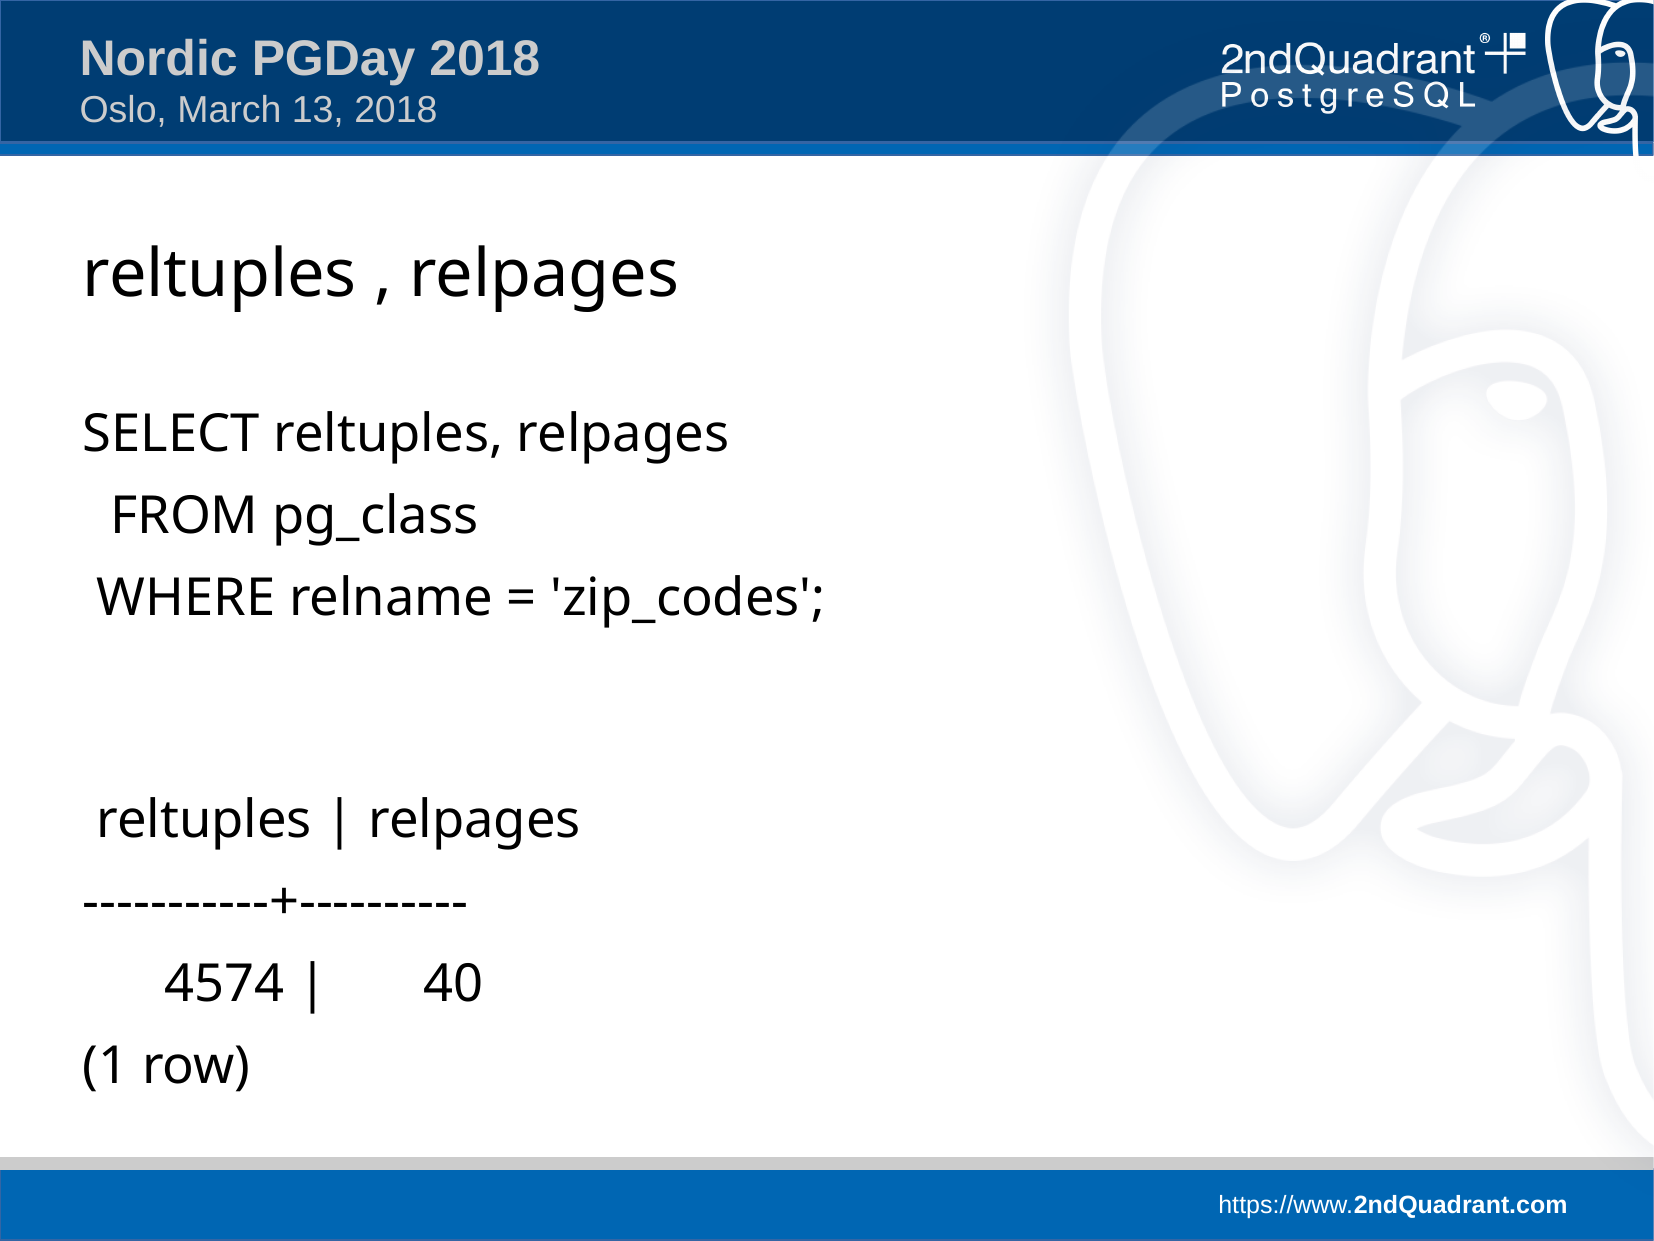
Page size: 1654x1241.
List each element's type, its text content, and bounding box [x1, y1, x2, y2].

list SELECT reltuples, relpages FROM pg_class WHERE relname = 'zip_codes'; reltuples | relpages -----------+---------- 4574 | 40 (1 row) [82, 384, 1571, 1104]
picture [632, 0, 1654, 1241]
title reltuples , relpages [82, 167, 1571, 375]
